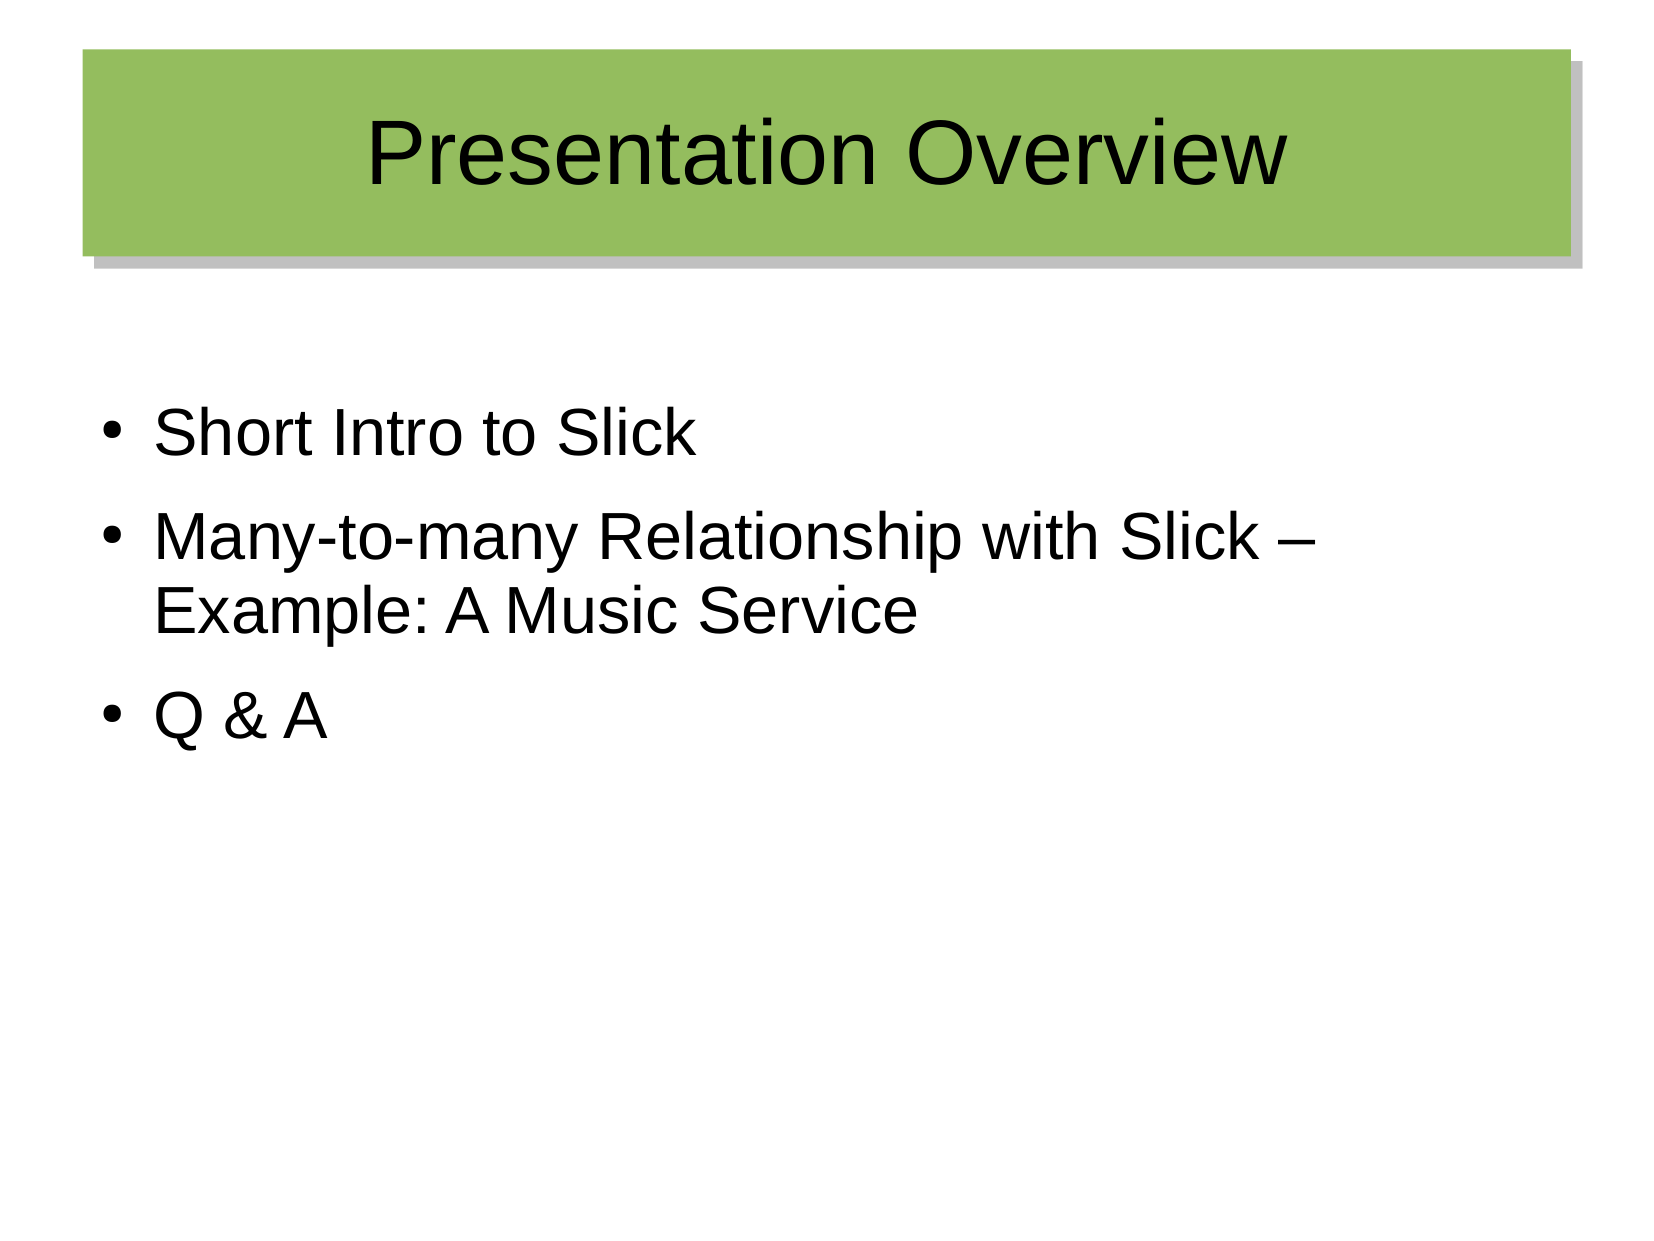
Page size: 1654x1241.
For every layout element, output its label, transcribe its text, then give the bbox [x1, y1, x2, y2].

list Short Intro to Slick Many-to-many Relationship with Slick – Example: A Music Service Q & A [82, 290, 1571, 1010]
title Presentation Overview [82, 49, 1571, 257]
